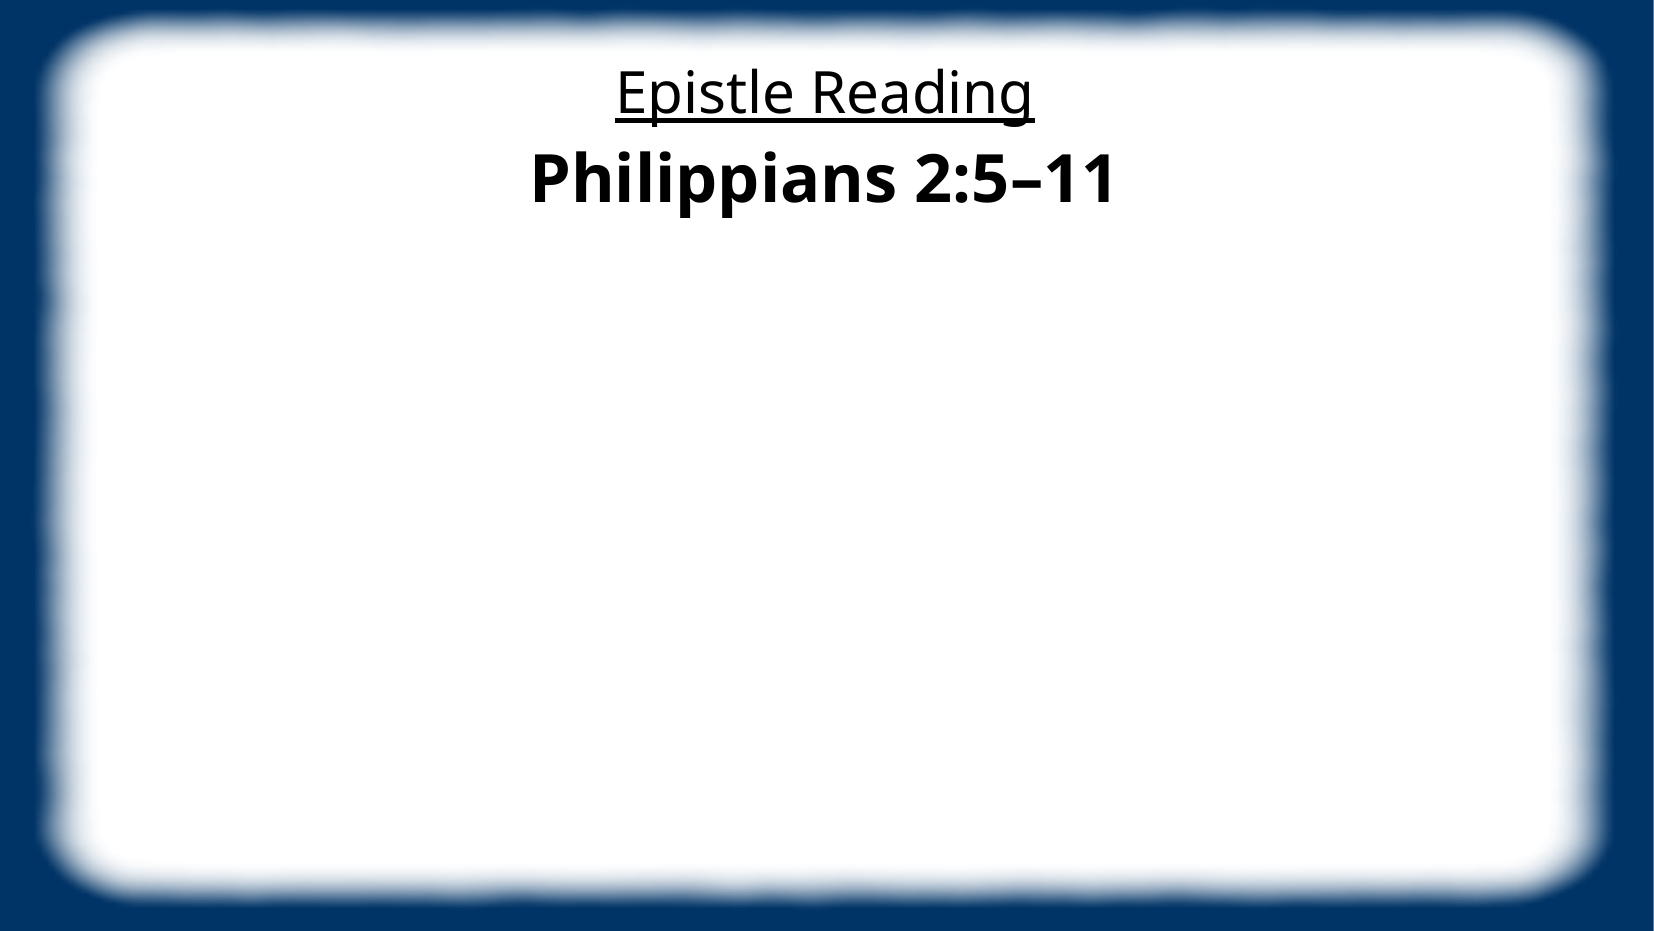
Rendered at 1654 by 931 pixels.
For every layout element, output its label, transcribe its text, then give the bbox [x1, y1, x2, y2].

picture [0, 0, 1654, 931]
text_box Epistle Reading Philippians 2:5–11 [90, 44, 1561, 226]
